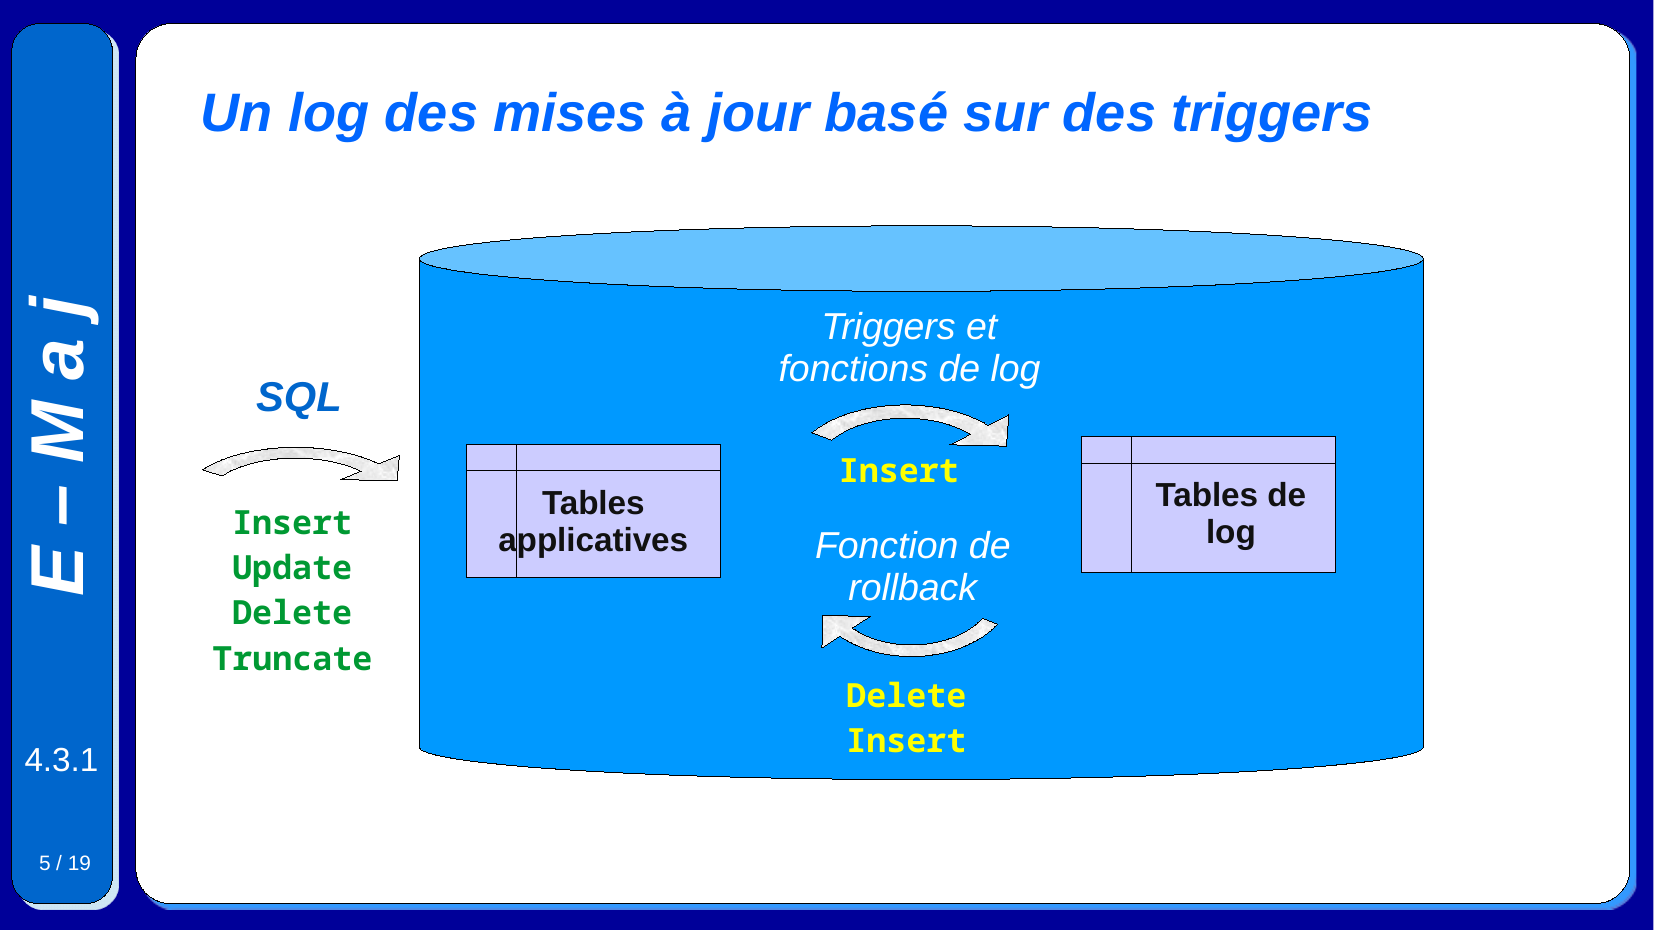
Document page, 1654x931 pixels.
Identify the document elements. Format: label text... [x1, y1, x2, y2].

text_box Tables applicatives [448, 476, 739, 569]
text_box Tables de log [1138, 468, 1323, 561]
text_box [202, 447, 400, 481]
text_box SQL [194, 366, 404, 428]
text_box Delete Insert [802, 664, 1010, 759]
text_box Triggers et fonctions de log [761, 298, 1058, 398]
text_box Insert [817, 439, 981, 494]
title Un log des mises à jour basé sur des triggers [200, 34, 1575, 191]
text_box [419, 260, 1424, 780]
text_box Insert Update Delete Truncate [183, 491, 402, 661]
text_box Fonction de rollback [755, 516, 1070, 616]
